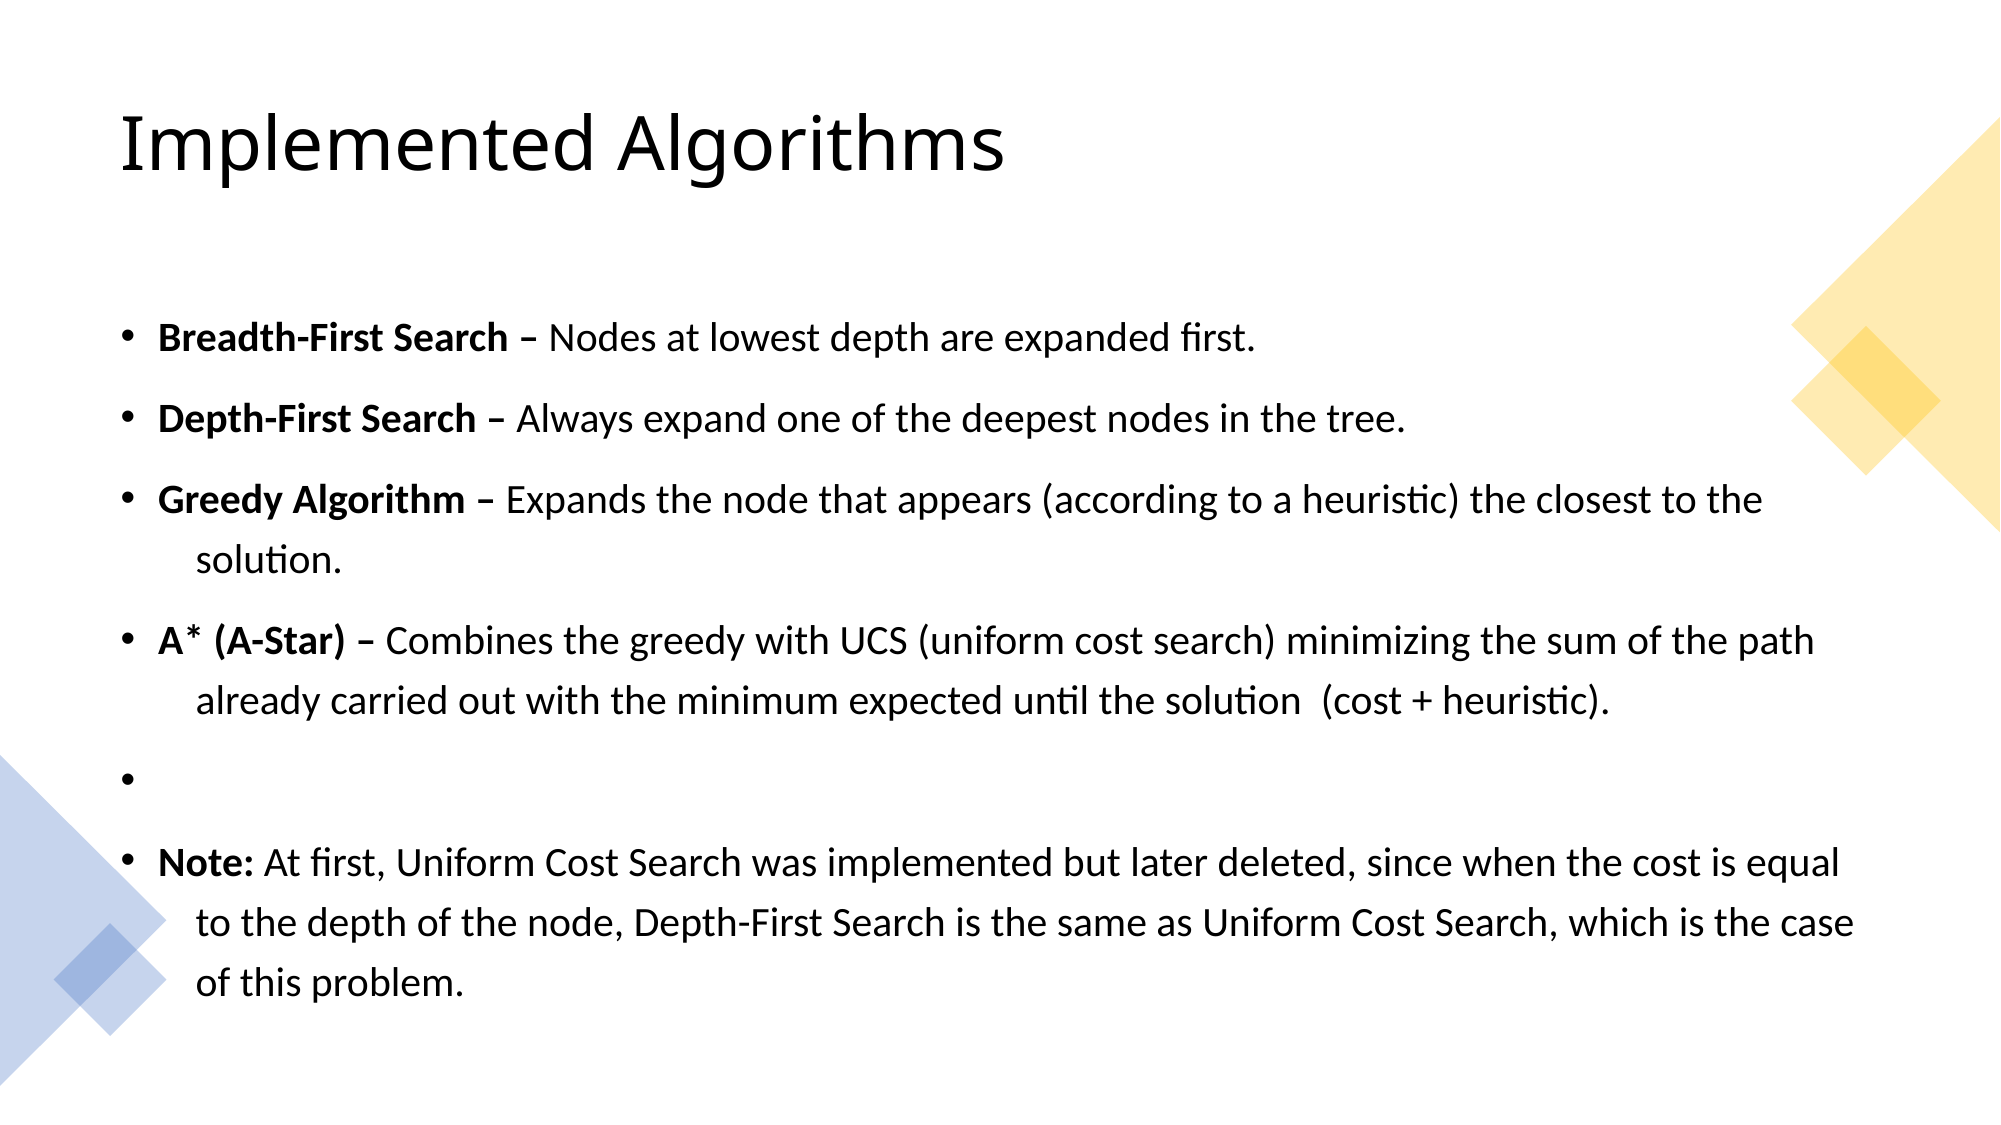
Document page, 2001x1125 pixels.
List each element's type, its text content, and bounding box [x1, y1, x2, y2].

title Implemented Algorithms [105, 52, 1895, 240]
list Breadth-First Search – Nodes at lowest depth are expanded first. Depth-First Search – Always expand one of the deepest nodes in the tree. Greedy Algorithm – Expands the node that appears (according to a heuristic) the closest to the solution. A* (A-Star) – Combines the greedy with UCS (uniform cost search) minimizing the sum of the path already carried out with the minimum expected until the solution (cost + heuristic). Note: At first, Uniform Cost Search was implemented but later deleted, since when the cost is equal to the depth of the node, Depth-First Search is the same as Uniform Cost Search, which is the case of this problem. [105, 292, 1895, 1014]
text_box [0, 0, 2000, 1125]
